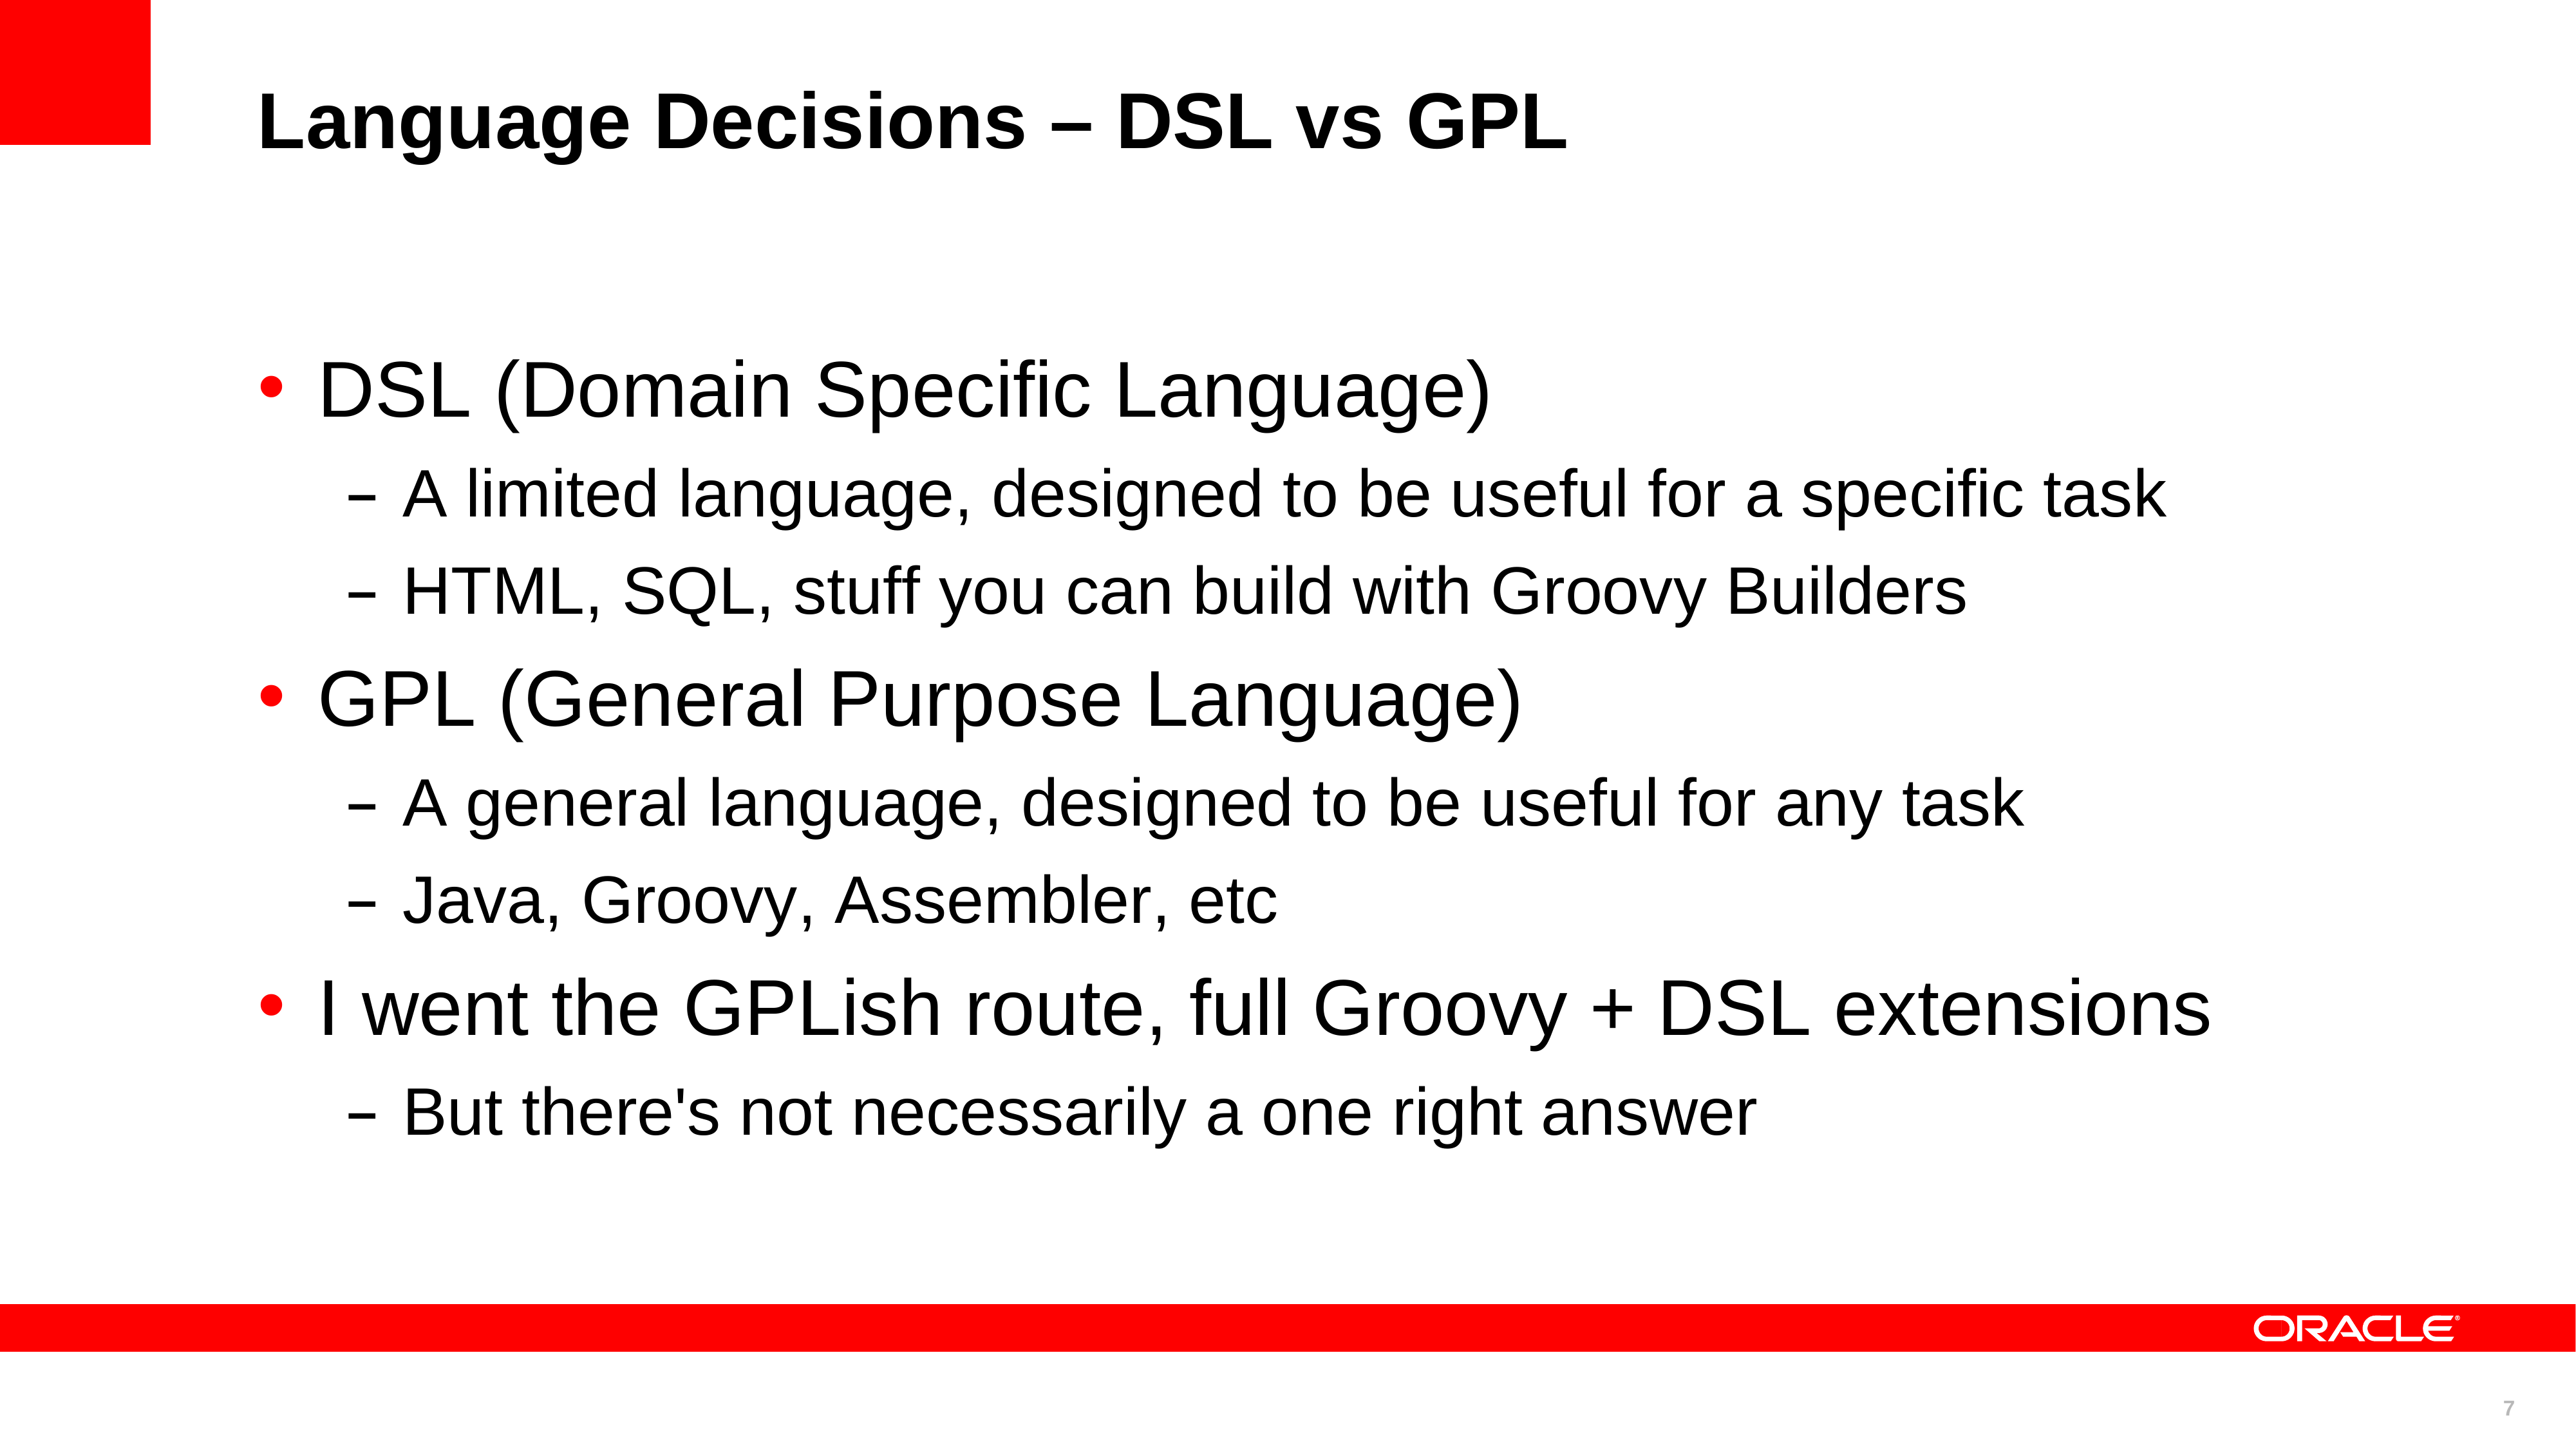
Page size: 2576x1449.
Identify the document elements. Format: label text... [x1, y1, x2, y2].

picture [0, 0, 151, 145]
title Language Decisions – DSL vs GPL [257, 69, 2318, 251]
list DSL (Domain Specific Language) A limited language, designed to be useful for a specific task HTML, SQL, stuff you can build with Groovy Builders GPL (General Purpose Language) A general language, designed to be useful for any task Java, Groovy, Assembler, etc I went the GPLish route, full Groovy + DSL extensions But there's not necessarily a one right answer [258, 337, 2318, 1264]
picture [0, 1304, 2576, 1352]
